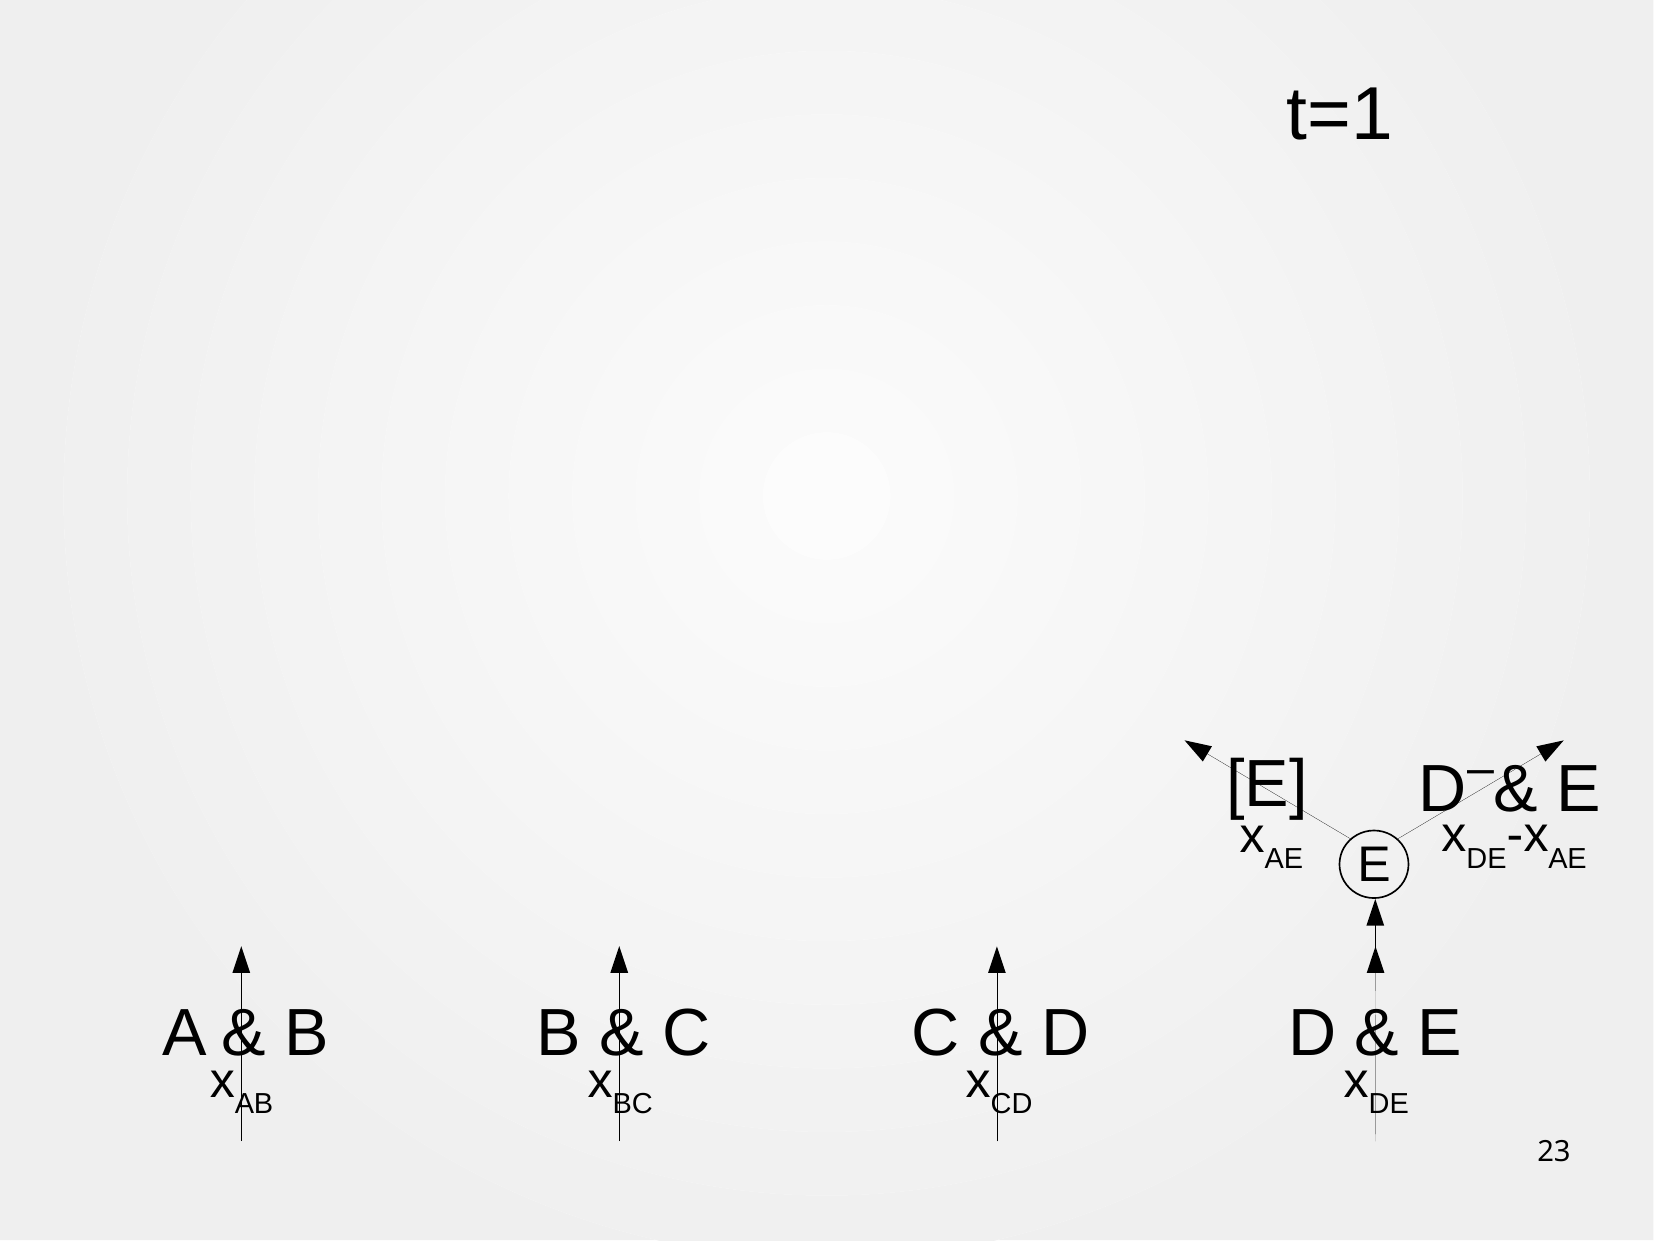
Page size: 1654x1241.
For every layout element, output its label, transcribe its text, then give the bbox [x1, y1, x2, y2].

text_box t=1 [1271, 64, 1526, 163]
text_box xDE-xAE [1412, 799, 1463, 829]
text_box [E] [1211, 757, 1281, 829]
text_box xAB [195, 1044, 289, 1128]
text_box D & E [1271, 987, 1479, 1077]
text_box xDE-xAE [1412, 799, 1617, 882]
text_box xAE [1219, 799, 1323, 882]
text_box E [1339, 830, 1409, 899]
text_box xDE [1328, 1044, 1424, 1128]
text_box B & C [520, 987, 727, 1077]
text_box D–& E [1403, 728, 1617, 835]
text_box [E] [1211, 738, 1329, 825]
text_box A & B [142, 987, 349, 1077]
text_box C & D [892, 987, 1110, 1077]
text_box xCD [950, 1044, 1048, 1128]
text_box xBC [572, 1044, 668, 1128]
